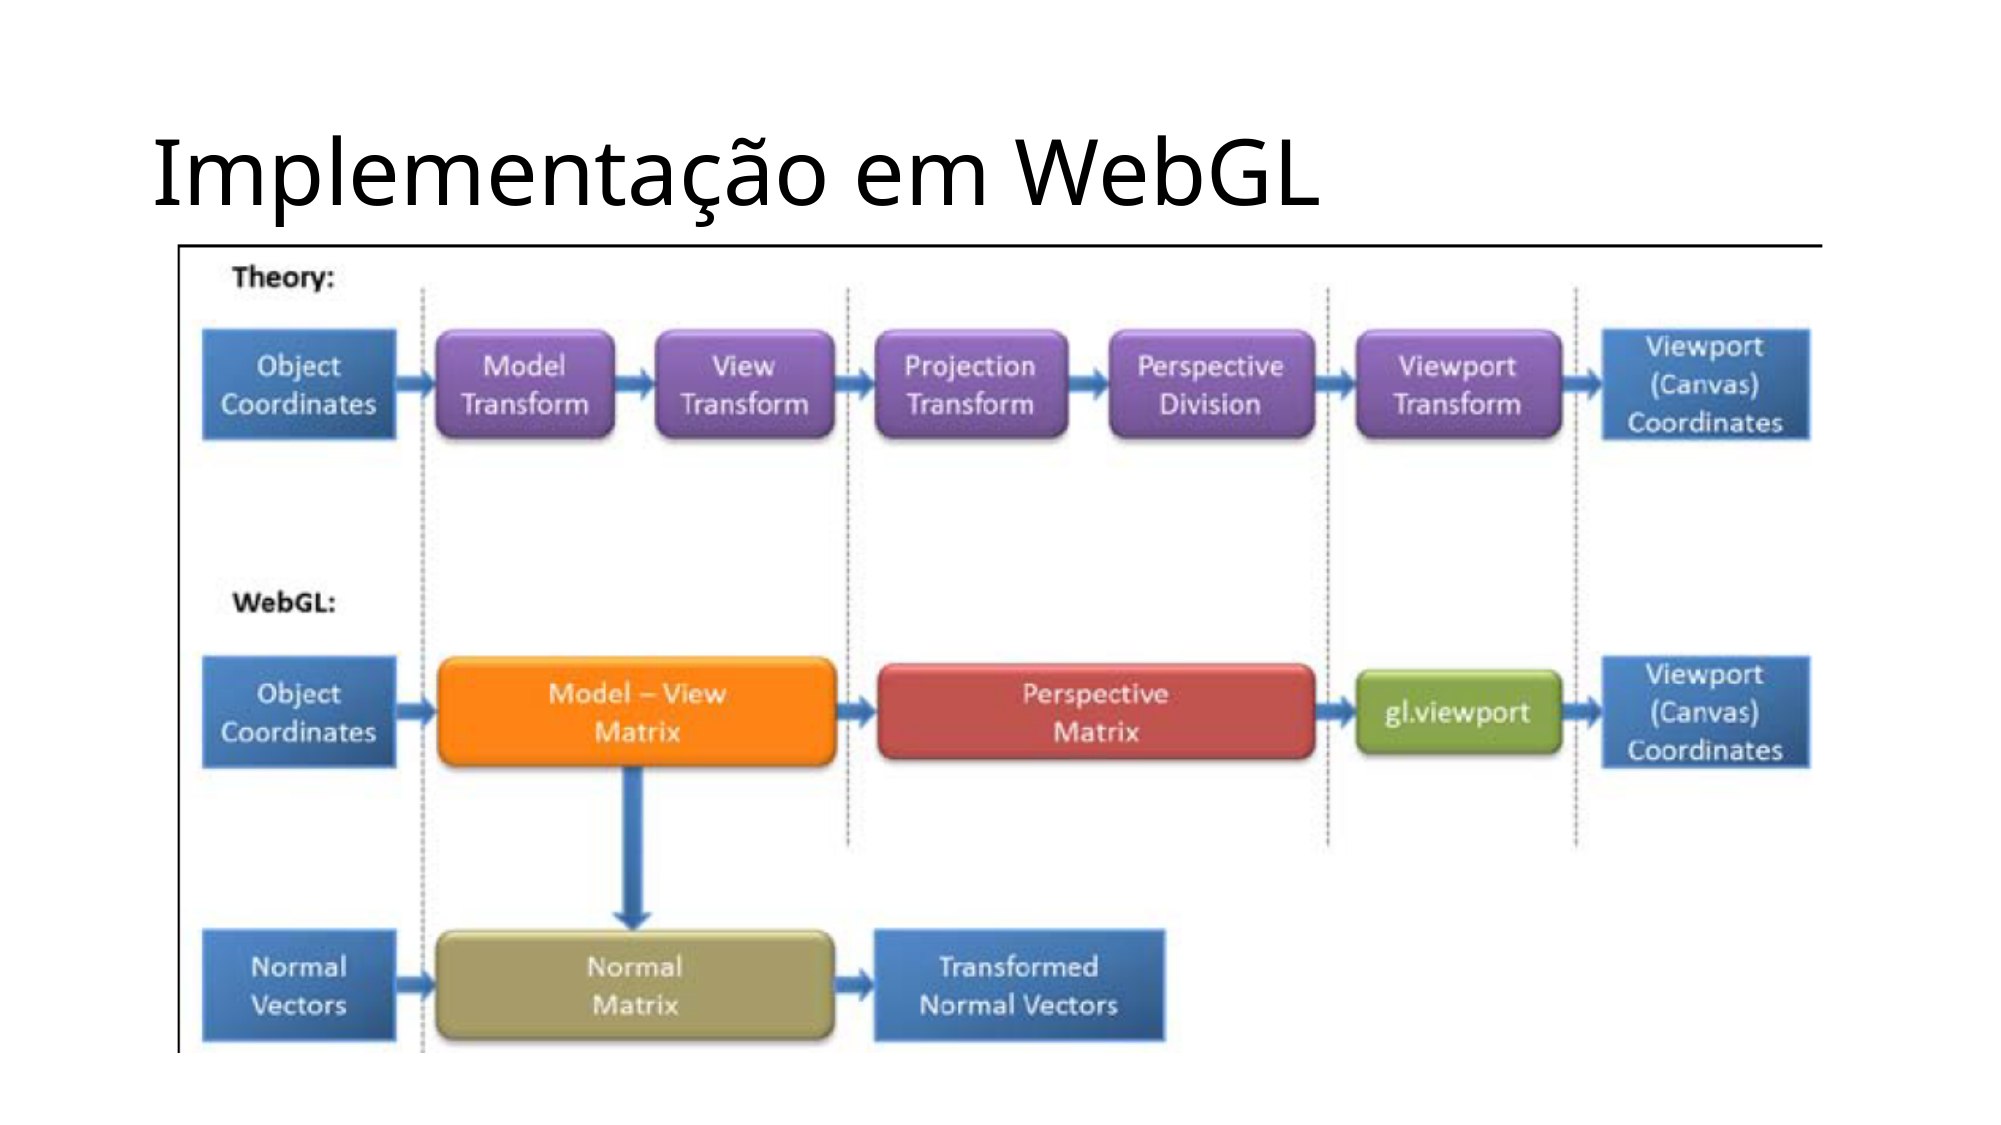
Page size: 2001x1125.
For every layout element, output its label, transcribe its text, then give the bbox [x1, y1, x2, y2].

picture [177, 244, 1823, 1053]
title Implementação em WebGL [137, 59, 1863, 278]
